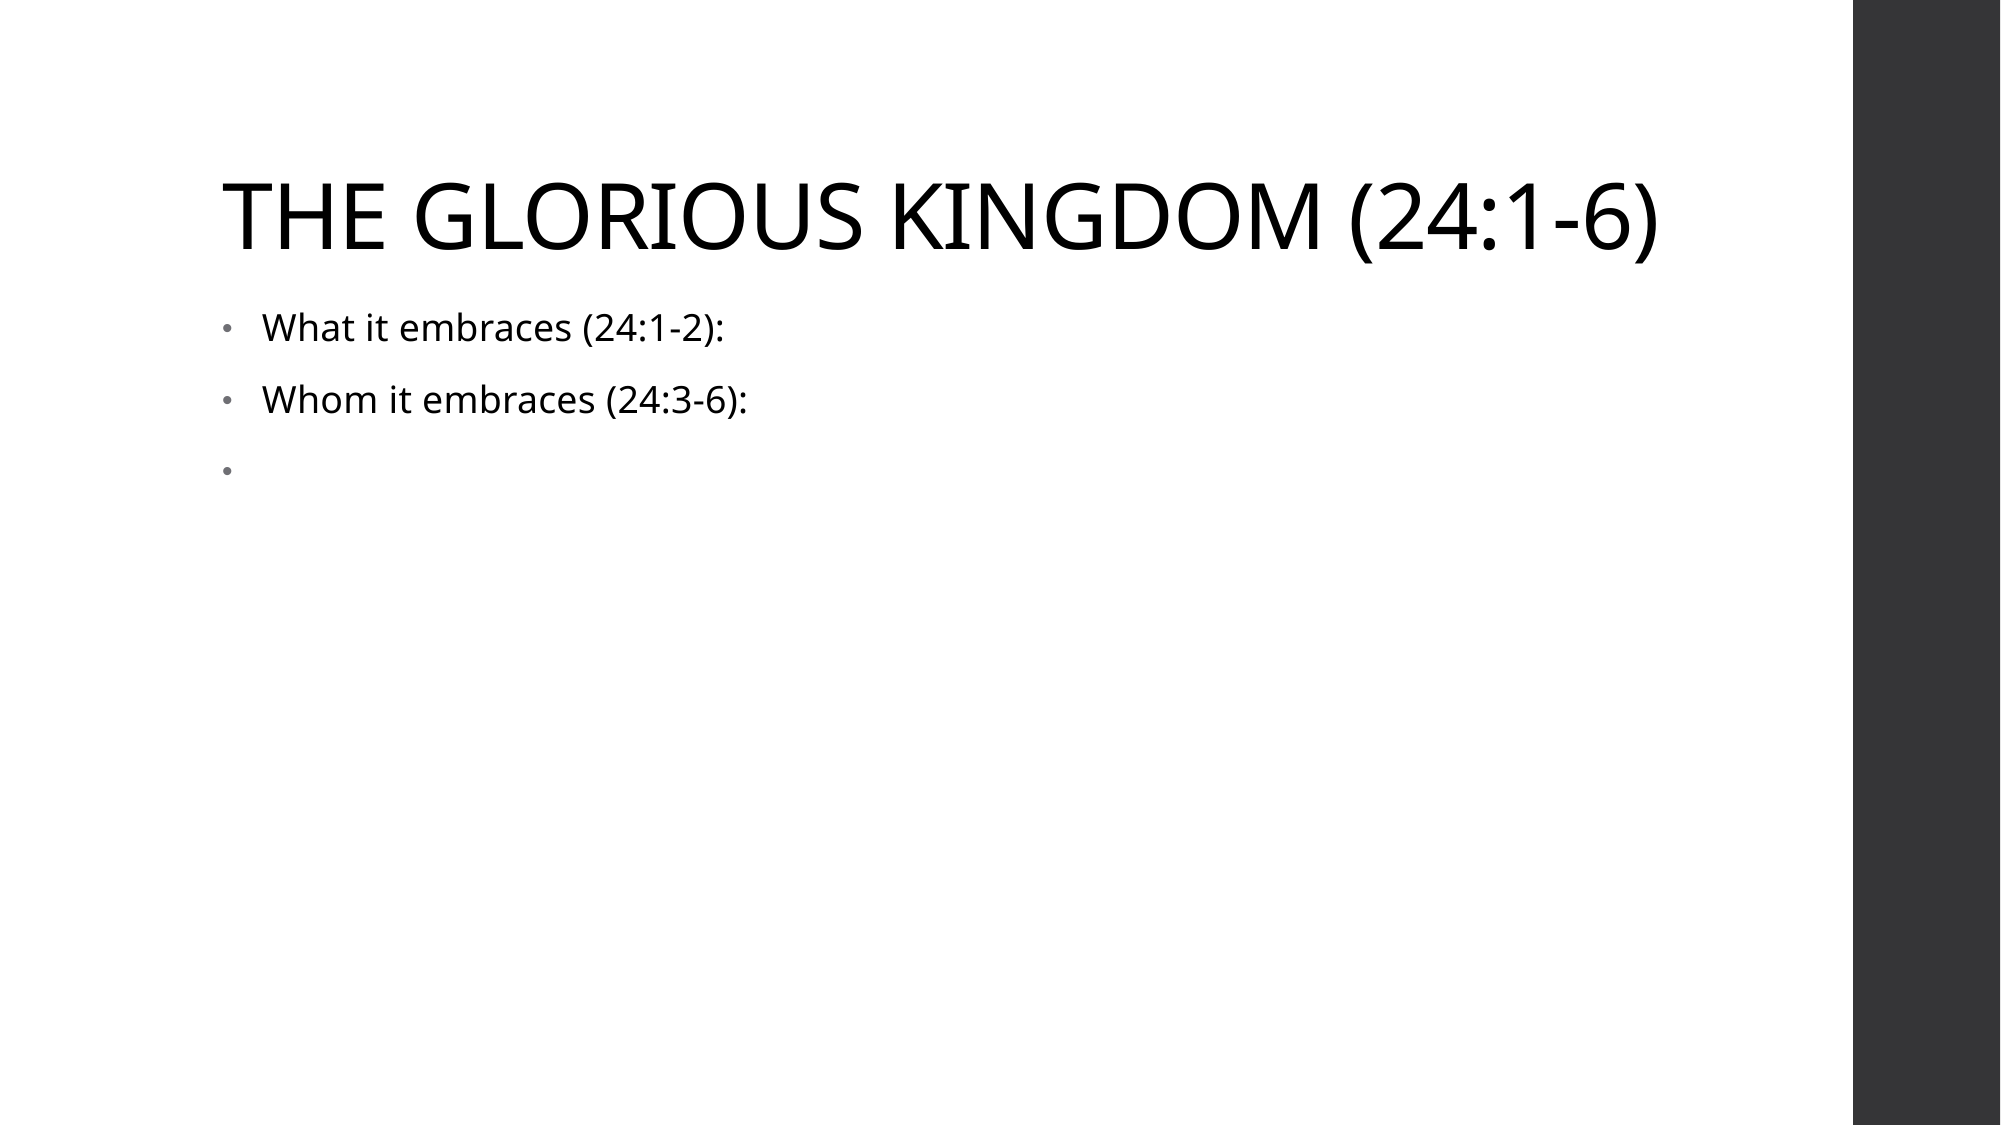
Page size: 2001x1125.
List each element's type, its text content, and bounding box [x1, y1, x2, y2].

title THE GLORIOUS KINGDOM (24:1-6) [206, 60, 1797, 278]
list What it embraces (24:1-2): Whom it embraces (24:3-6): [206, 299, 1617, 1014]
